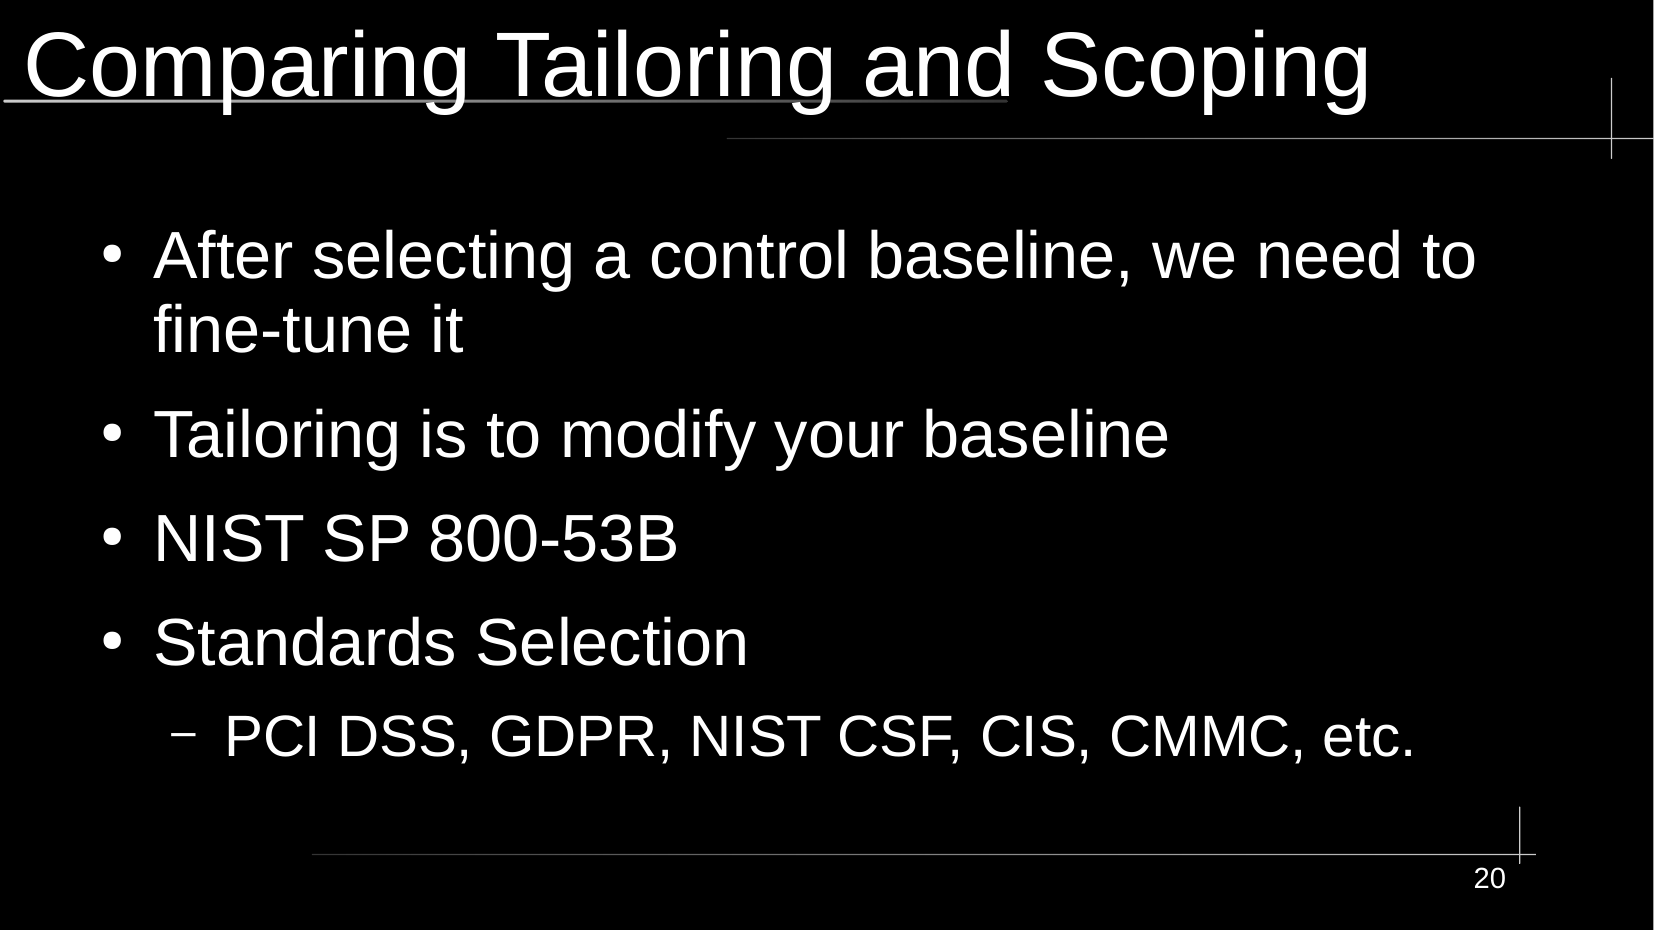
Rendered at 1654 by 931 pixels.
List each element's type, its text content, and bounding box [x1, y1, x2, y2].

list After selecting a control baseline, we need to fine-tune it Tailoring is to modify your baseline NIST SP 800-53B Standards Selection PCI DSS, GDPR, NIST CSF, CIS, CMMC, etc. [82, 217, 1571, 851]
title Comparing Tailoring and Scoping [23, 11, 1589, 119]
